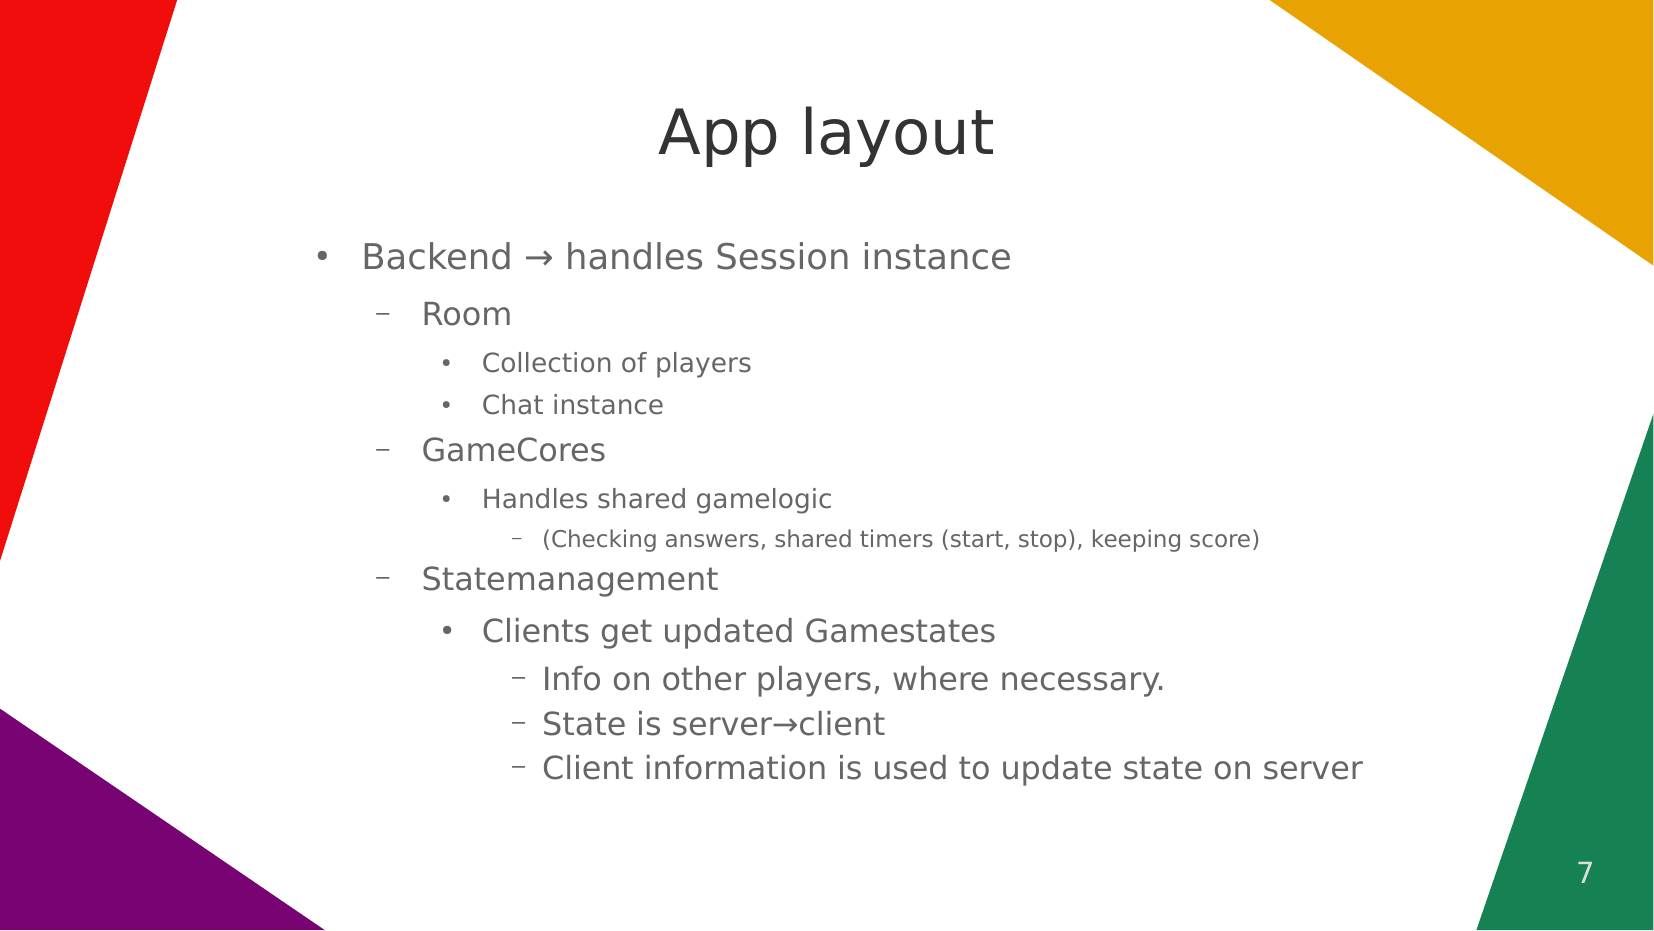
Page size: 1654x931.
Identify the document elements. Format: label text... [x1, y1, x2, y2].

list Backend → handles Session instance Room Collection of players Chat instance GameCores Handles shared gamelogic (Checking answers, shared timers (start, stop), keeping score) Statemanagement Clients get updated Gamestates Info on other players, where necessary. State is server→client Client information is used to update state on server [301, 236, 1365, 827]
title App layout [118, 59, 1536, 207]
